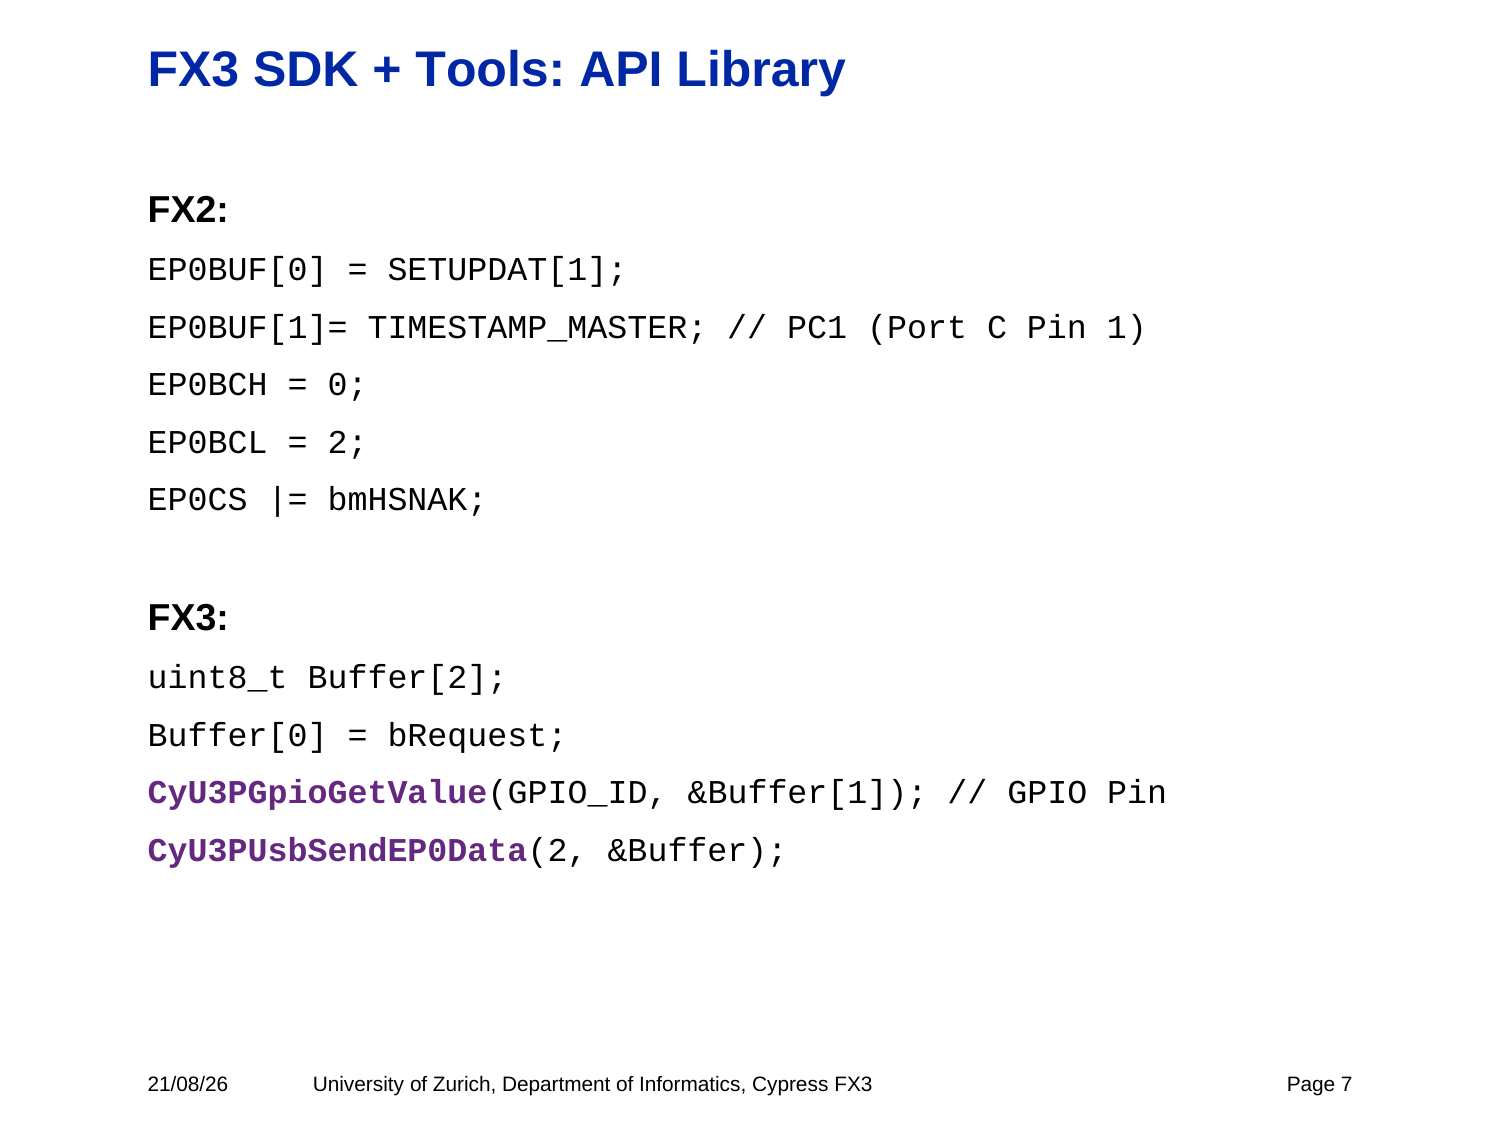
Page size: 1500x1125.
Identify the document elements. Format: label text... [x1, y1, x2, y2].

title FX3 SDK + Tools: API Library [147, 31, 1353, 137]
list FX2: EP0BUF[0] = SETUPDAT[1]; EP0BUF[1]= TIMESTAMP_MASTER; // PC1 (Port C Pin 1) EP0BCH = 0; EP0BCL = 2; EP0CS |= bmHSNAK; FX3: uint8_t Buffer[2]; Buffer[0] = bRequest; CyU3PGpioGetValue(GPIO_ID, &Buffer[1]); // GPIO Pin CyU3PUsbSendEP0Data(2, &Buffer); [147, 184, 1353, 1000]
